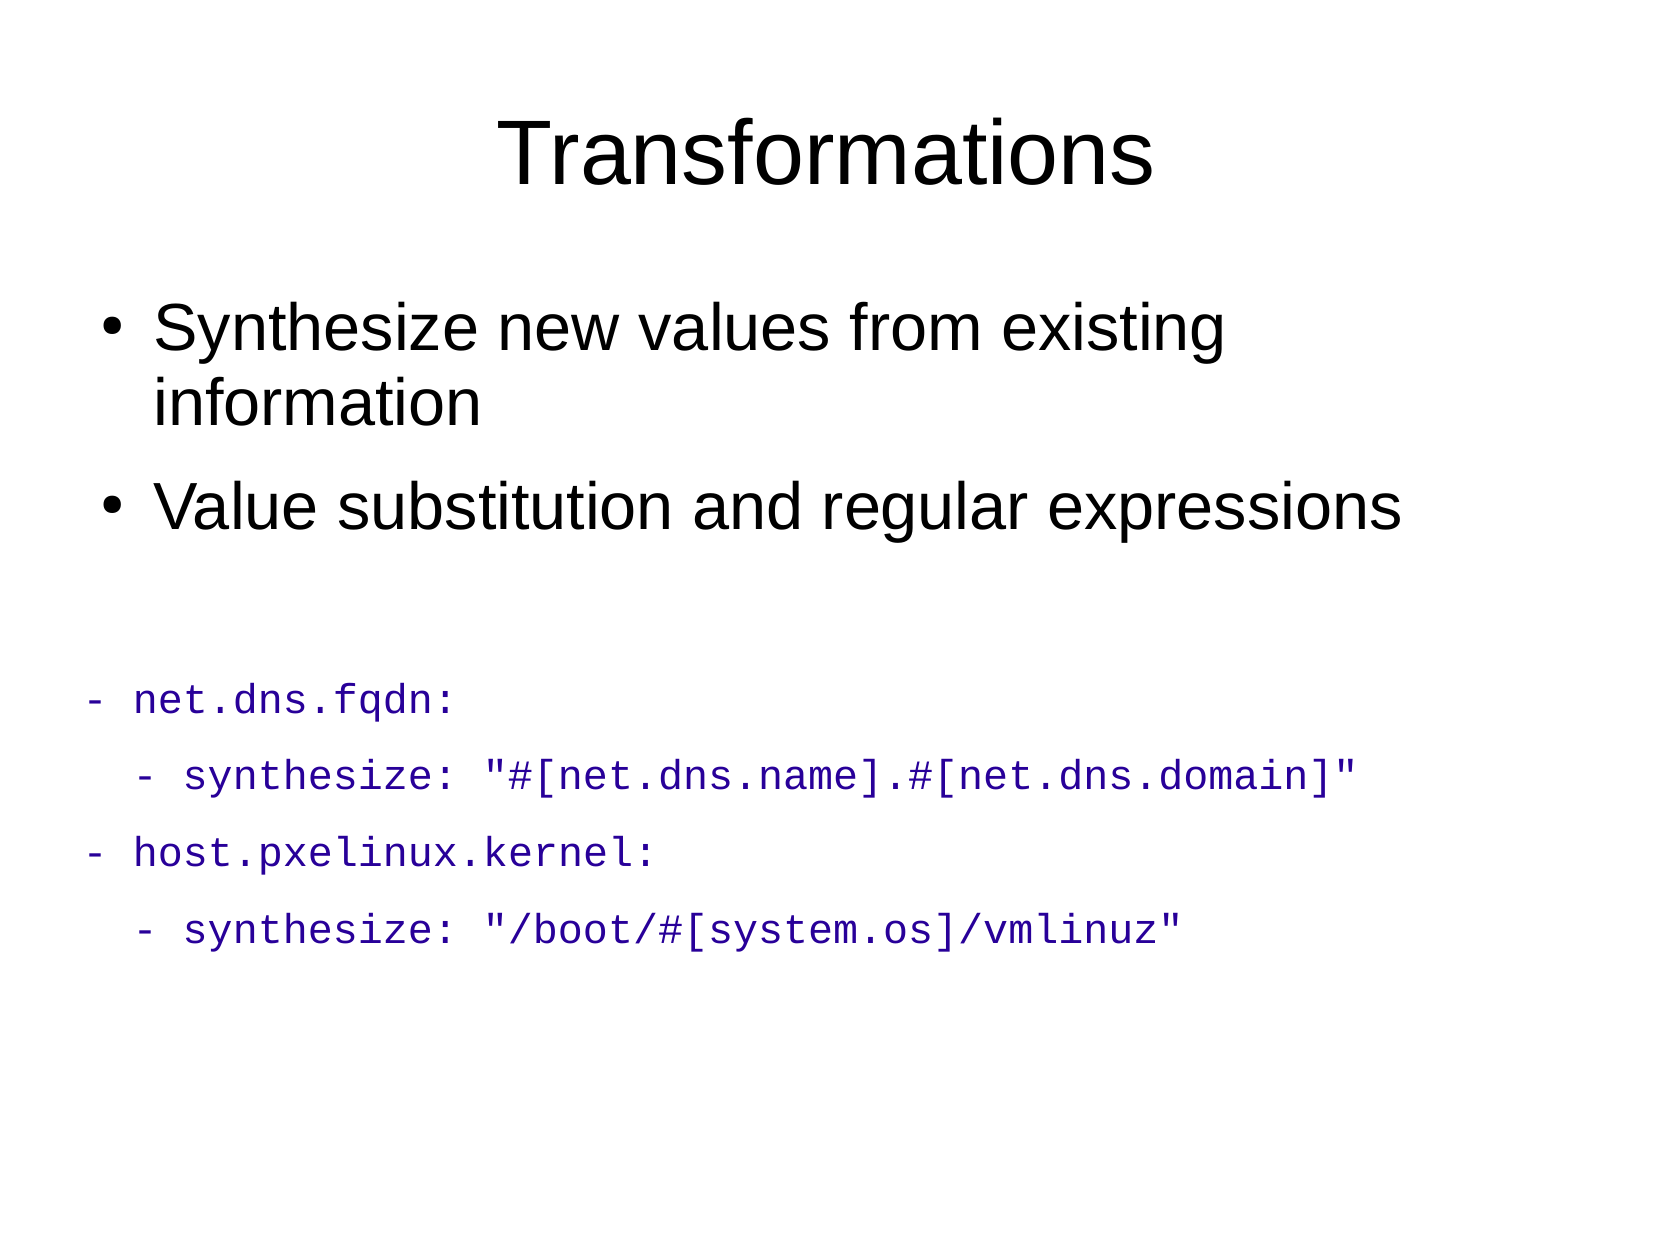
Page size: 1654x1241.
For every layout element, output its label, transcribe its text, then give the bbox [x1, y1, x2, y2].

list Synthesize new values from existing information Value substitution and regular expressions - net.dns.fqdn: - synthesize: "#[net.dns.name].#[net.dns.domain]" - host.pxelinux.kernel: - synthesize: "/boot/#[system.os]/vmlinuz" [82, 290, 1571, 1010]
title Transformations [82, 49, 1571, 257]
